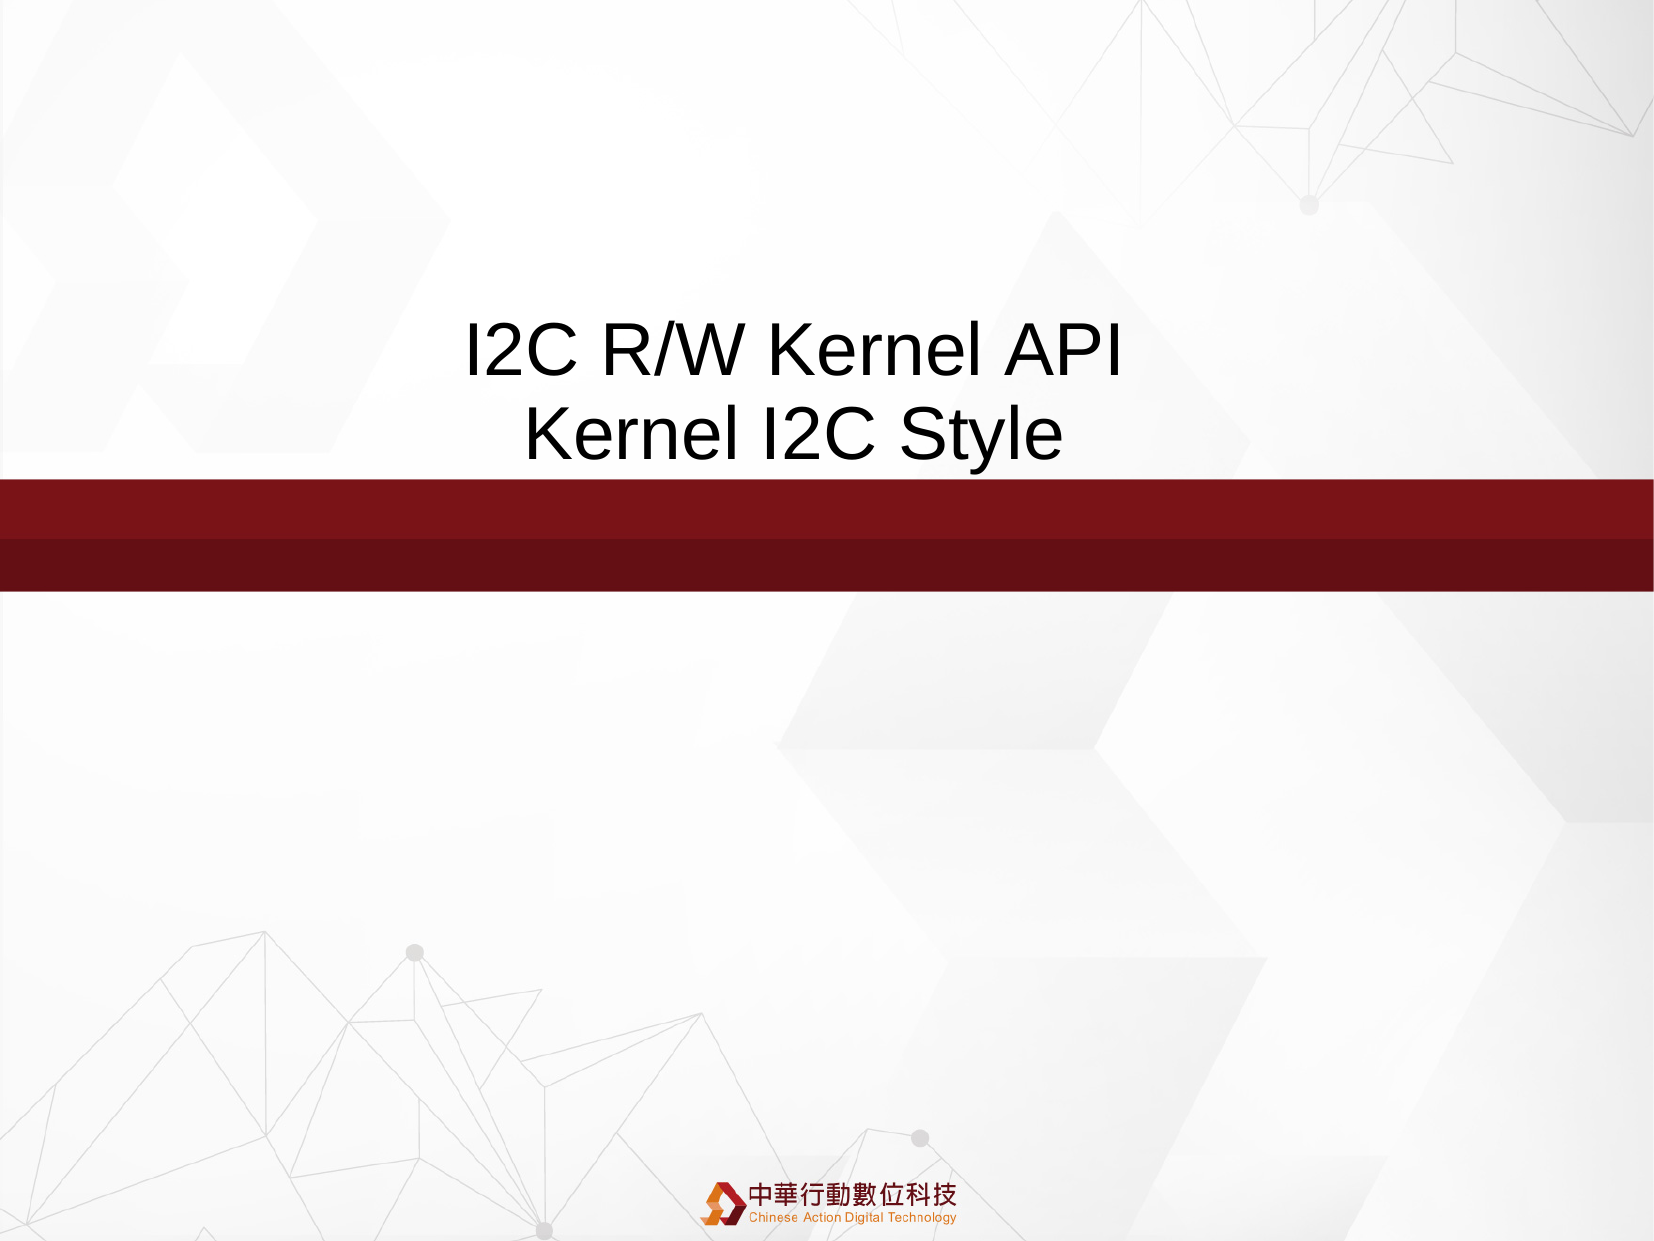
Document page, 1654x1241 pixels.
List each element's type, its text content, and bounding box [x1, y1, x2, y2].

text_box I2C R/W Kernel API Kernel I2C Style [202, 307, 1387, 476]
picture [0, 0, 1654, 1241]
